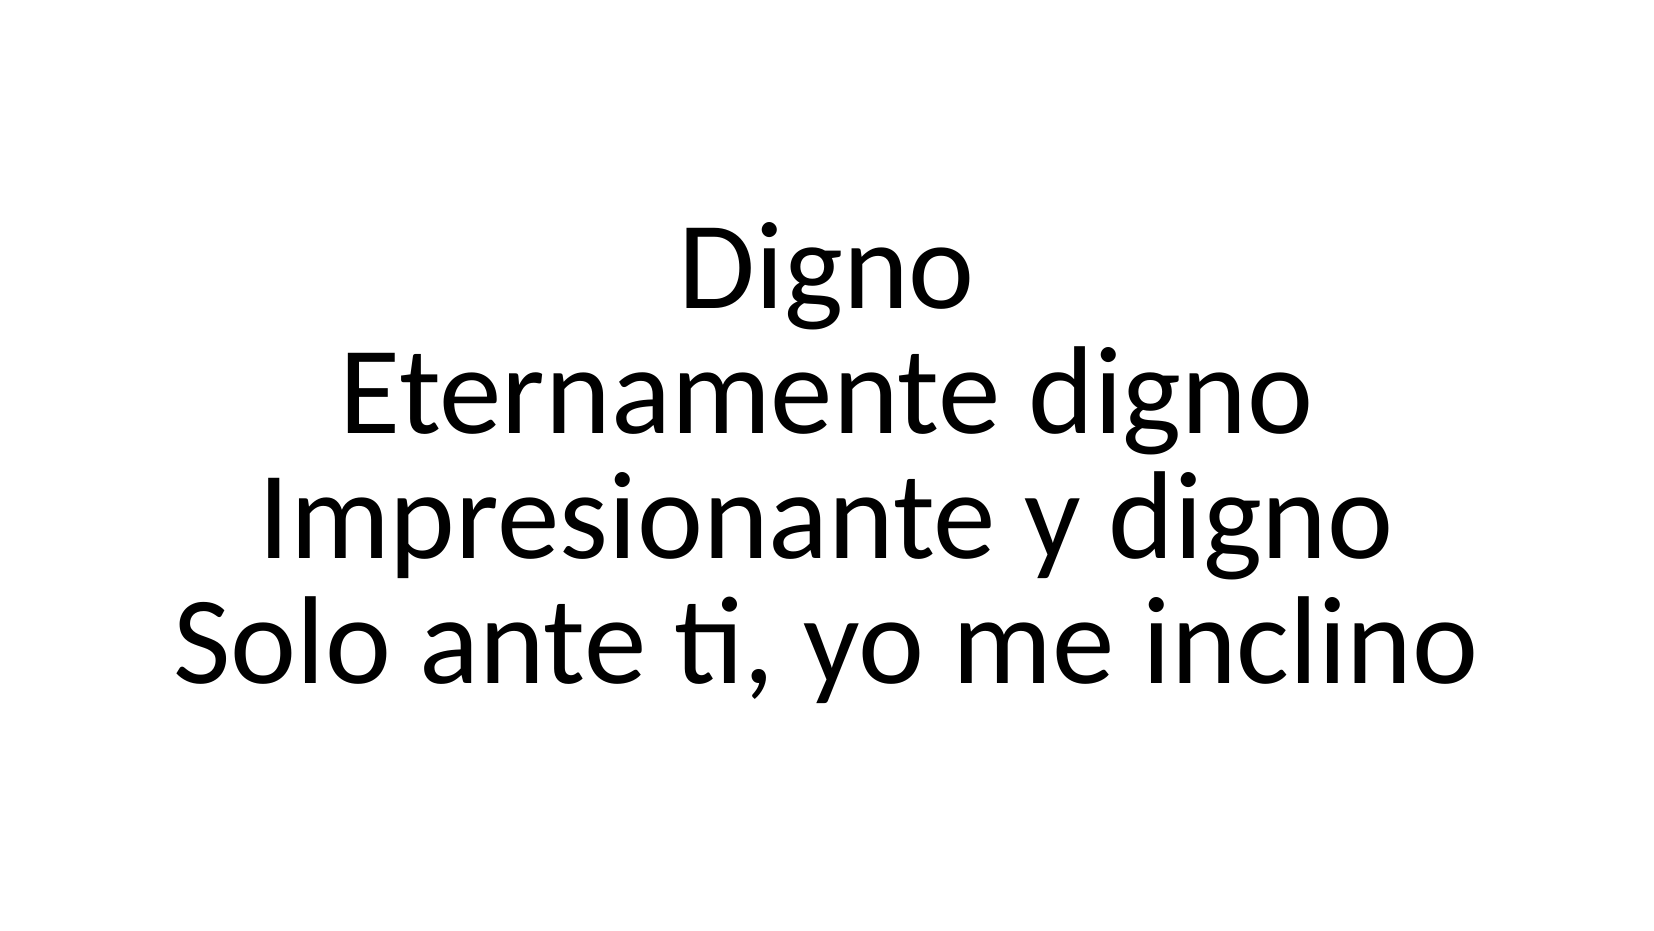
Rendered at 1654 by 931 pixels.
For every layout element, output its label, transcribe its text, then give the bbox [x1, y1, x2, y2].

title Digno Eternamente digno Impresionante y digno Solo ante ti, yo me inclino [0, 0, 1654, 931]
